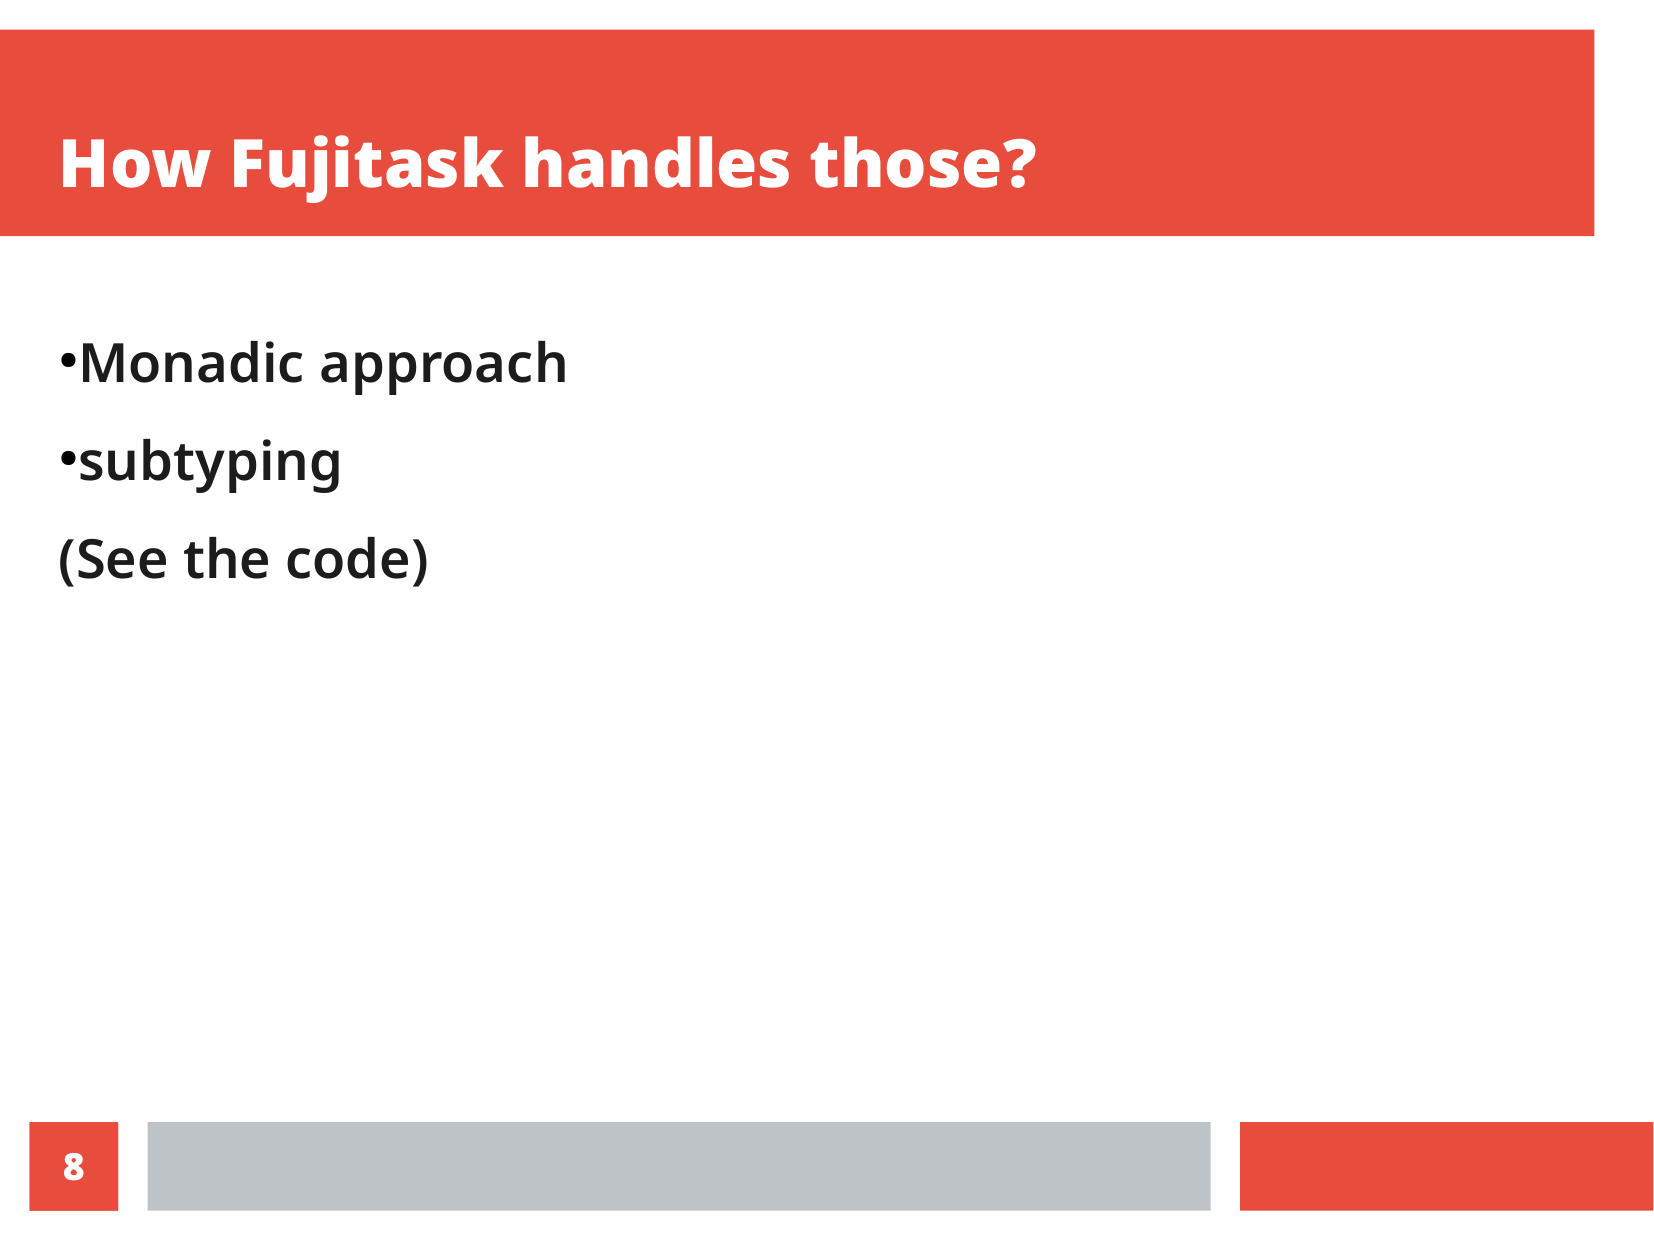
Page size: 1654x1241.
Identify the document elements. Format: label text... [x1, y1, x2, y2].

list Monadic approach subtyping (See the code) [59, 324, 1565, 1093]
title How Fujitask handles those? [59, 59, 1595, 207]
